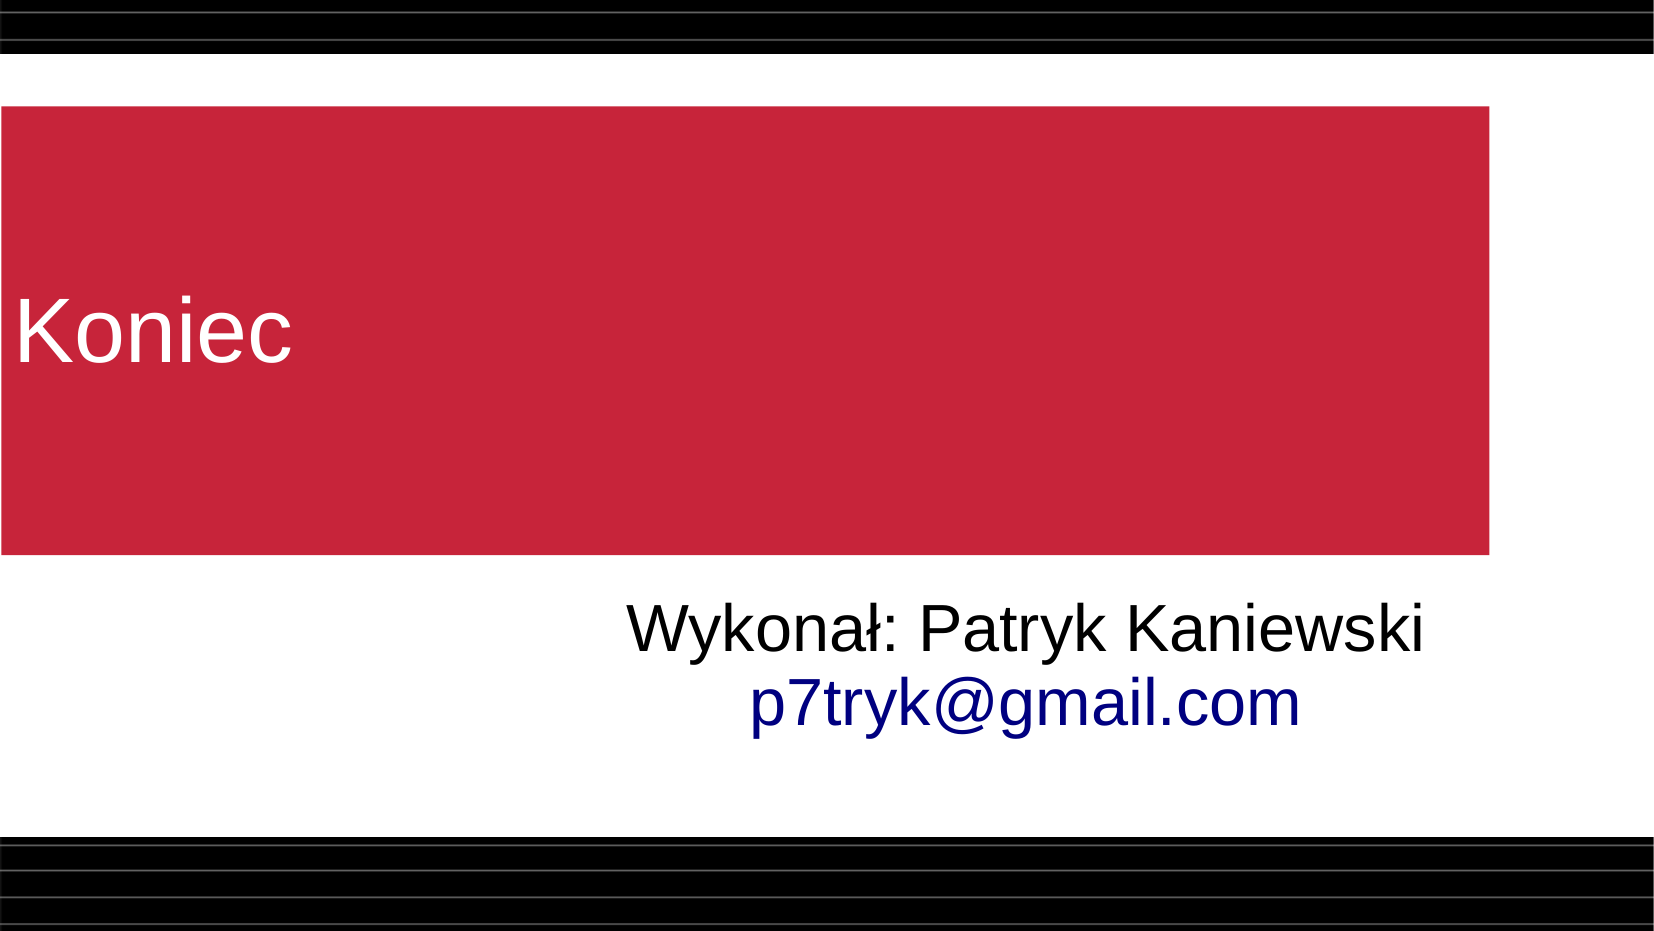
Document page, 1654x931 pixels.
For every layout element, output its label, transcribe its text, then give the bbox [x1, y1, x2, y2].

picture [0, 837, 1654, 931]
picture [0, 0, 1654, 54]
subtitle Wykonał: Patryk Kaniewski p7tryk@gmail.com [625, 590, 1489, 804]
title Koniec [1, 106, 1490, 556]
